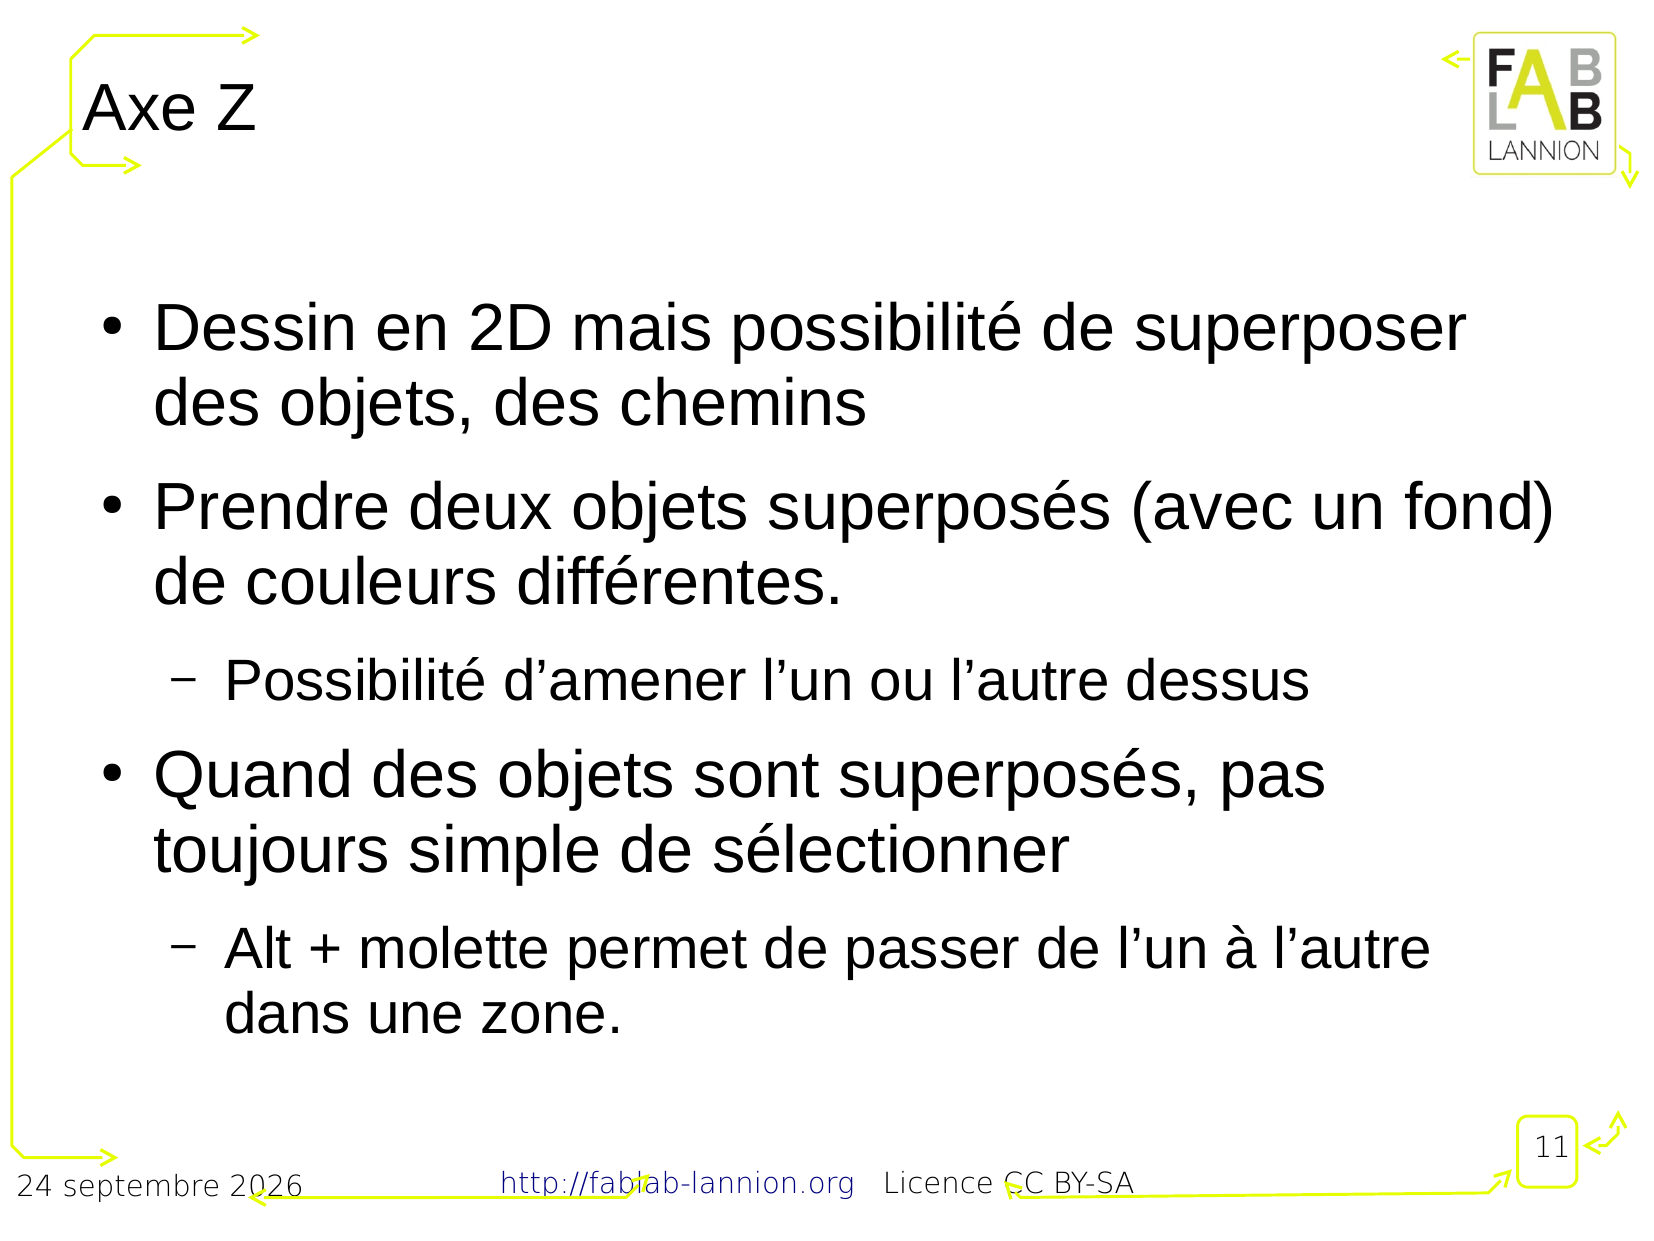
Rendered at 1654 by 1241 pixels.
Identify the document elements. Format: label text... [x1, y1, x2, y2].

title Axe Z [82, 49, 1441, 166]
list Dessin en 2D mais possibilité de superposer des objets, des chemins Prendre deux objets superposés (avec un fond) de couleurs différentes. Possibilité d’amener l’un ou l’autre dessus Quand des objets sont superposés, pas toujours simple de sélectionner Alt + molette permet de passer de l’un à l’autre dans une zone. [82, 290, 1571, 1010]
picture [1470, 29, 1619, 178]
